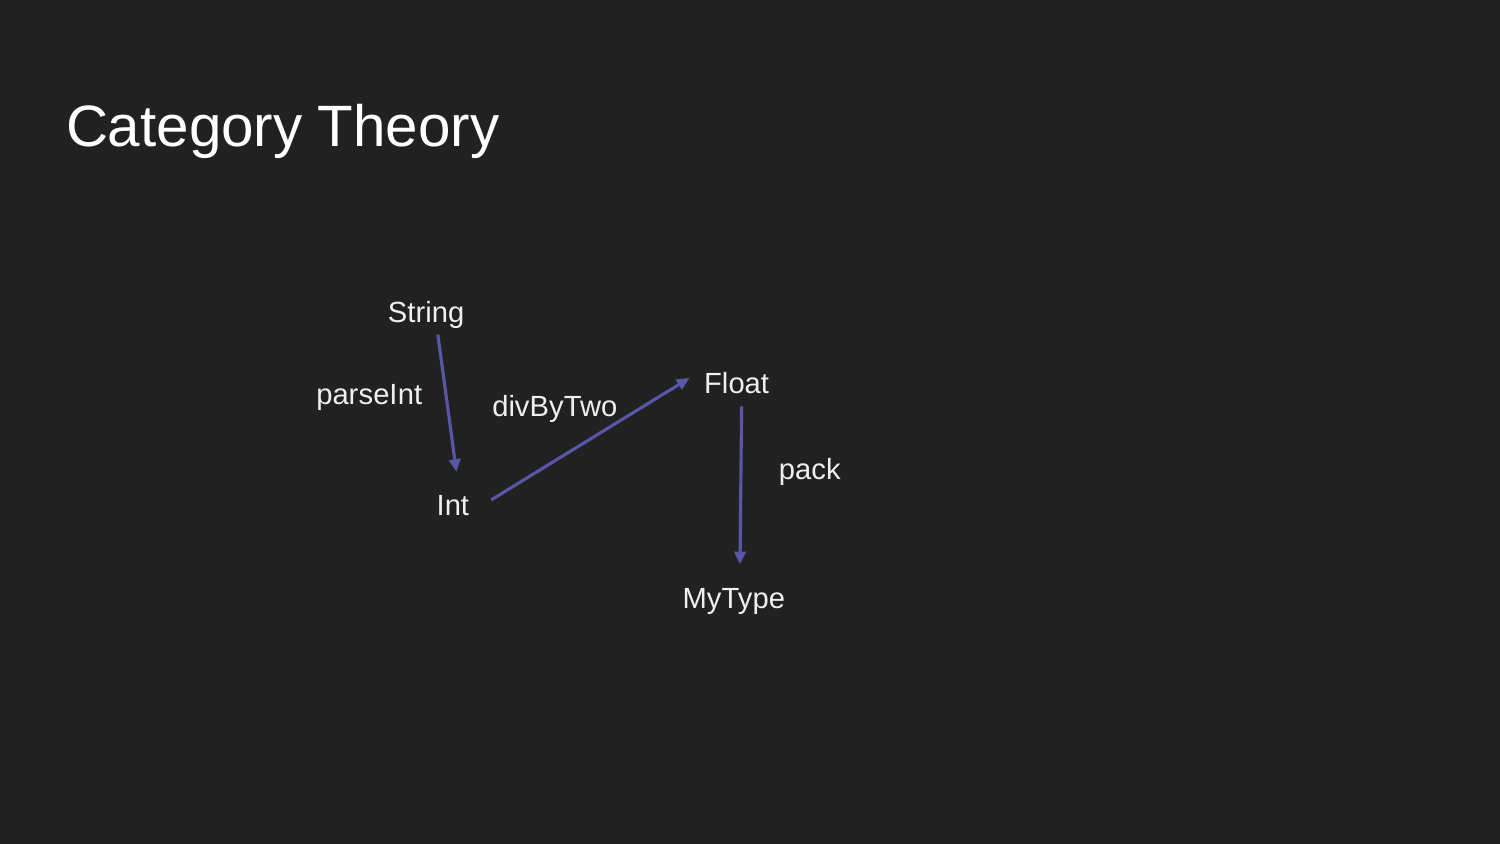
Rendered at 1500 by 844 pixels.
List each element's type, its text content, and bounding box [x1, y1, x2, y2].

text_box String [372, 277, 503, 335]
text_box divByTwo [477, 372, 647, 430]
text_box Int [421, 471, 492, 529]
text_box Float [689, 349, 819, 407]
text_box pack [763, 435, 962, 492]
title Category Theory [51, 72, 1449, 167]
text_box parseInt [301, 360, 447, 417]
text_box MyType [667, 563, 838, 621]
